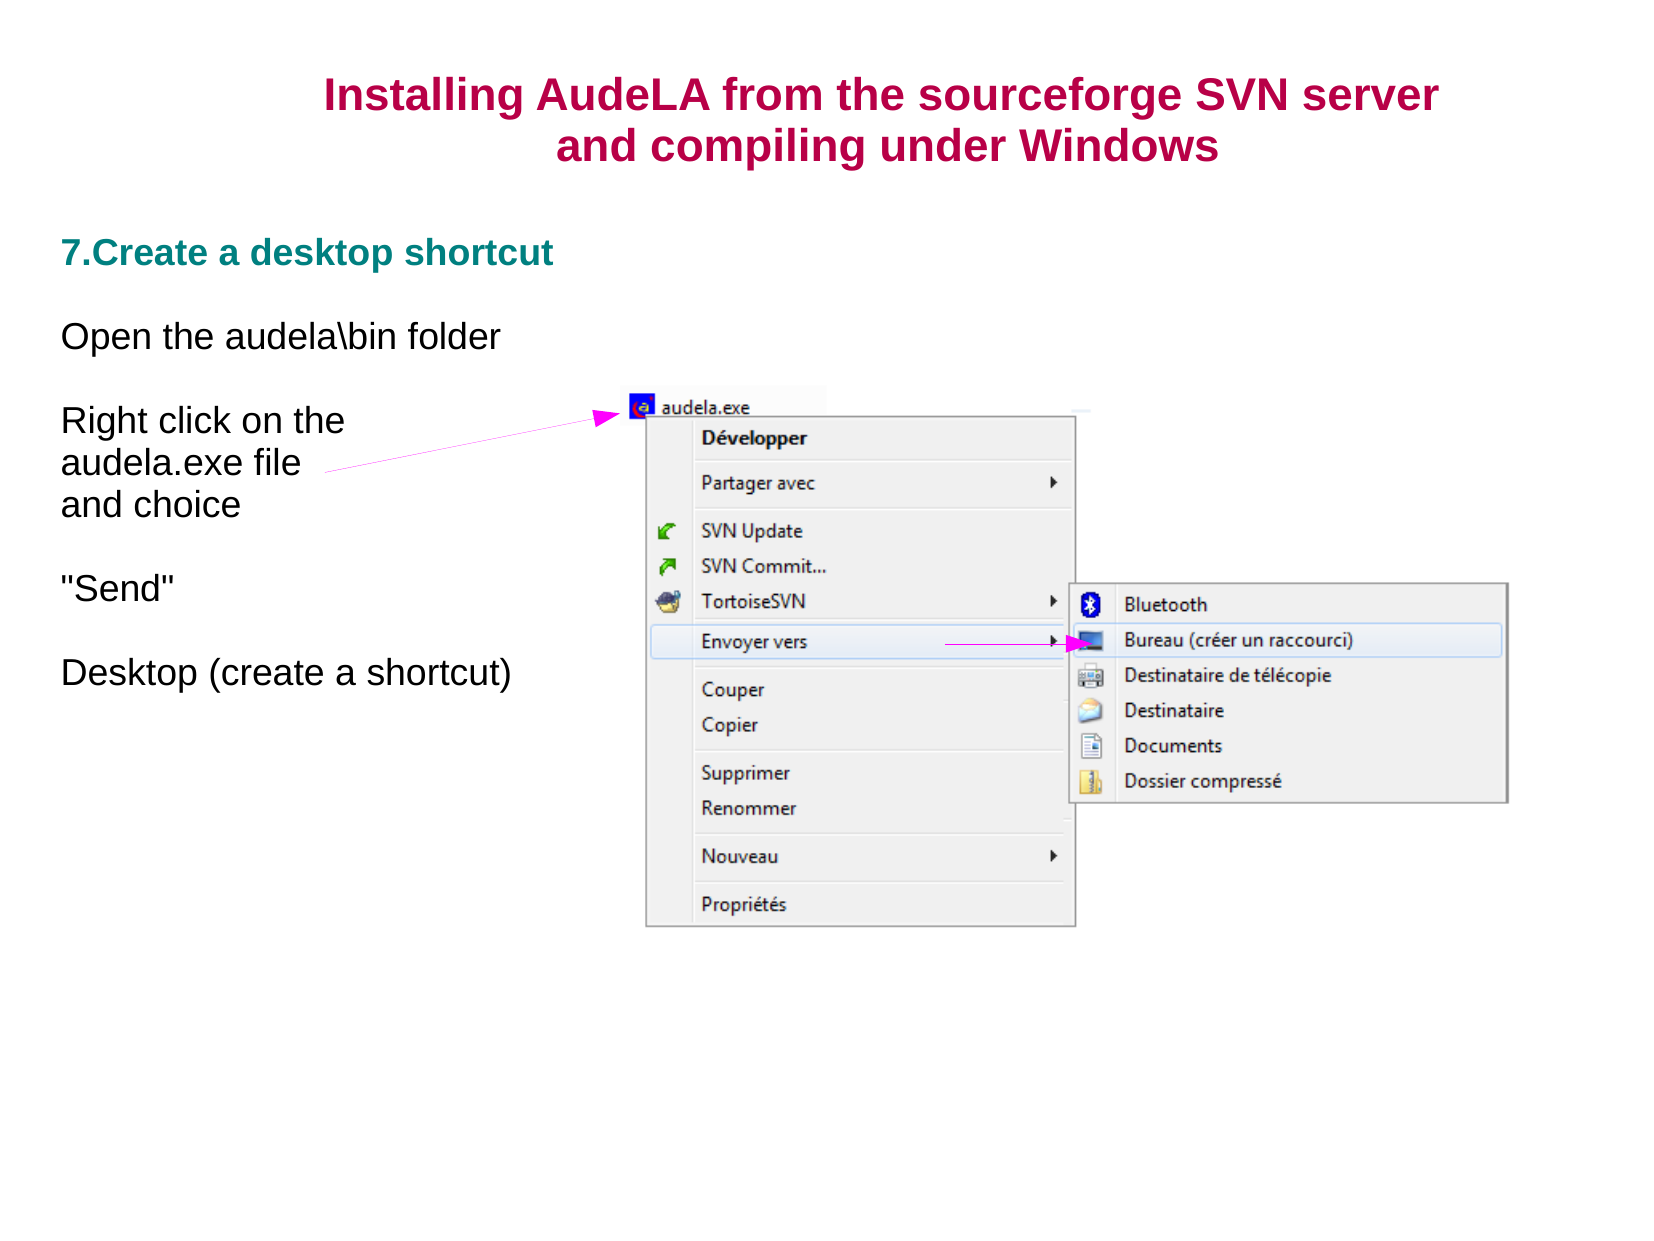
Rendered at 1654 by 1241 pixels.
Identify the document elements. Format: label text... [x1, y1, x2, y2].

text_box Installing AudeLA from the sourceforge SVN server and compiling under Windows [308, 61, 1468, 181]
text_box 7.Create a desktop shortcut Open the audela\bin folder Right click on the audela.exe file and choice "Send" Desktop (create a shortcut) [45, 224, 570, 745]
picture [620, 384, 1522, 945]
